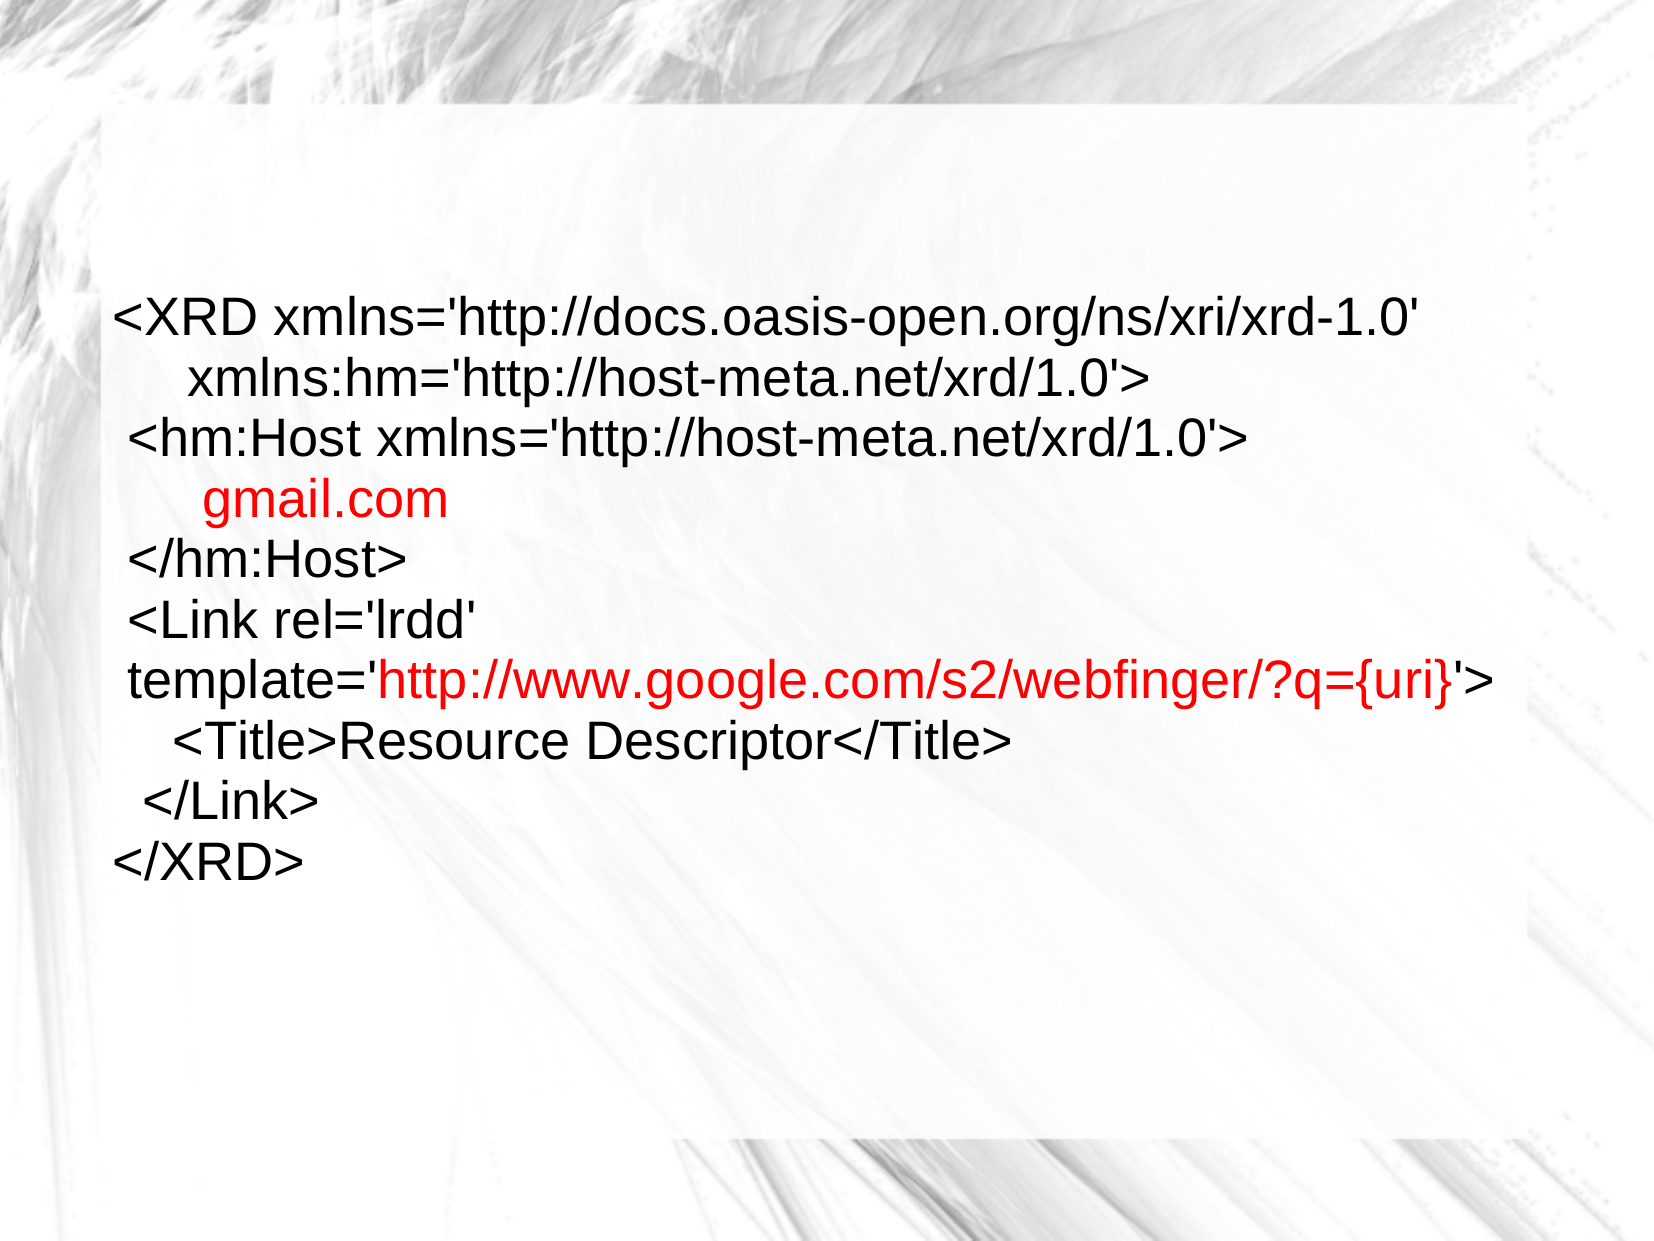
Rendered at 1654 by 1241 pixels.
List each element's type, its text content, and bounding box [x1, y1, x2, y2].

picture [0, 0, 1654, 1241]
subtitle <XRD xmlns='http://docs.oasis-open.org/ns/xri/xrd-1.0' xmlns:hm='http://host-meta.net/xrd/1.0'> <hm:Host xmlns='http://host-meta.net/xrd/1.0'> gmail.com </hm:Host> <Link rel='lrdd' template='http://www.google.com/s2/webfinger/?q={uri}'> <Title>Resource Descriptor</Title> </Link> </XRD> [112, 113, 1501, 1126]
